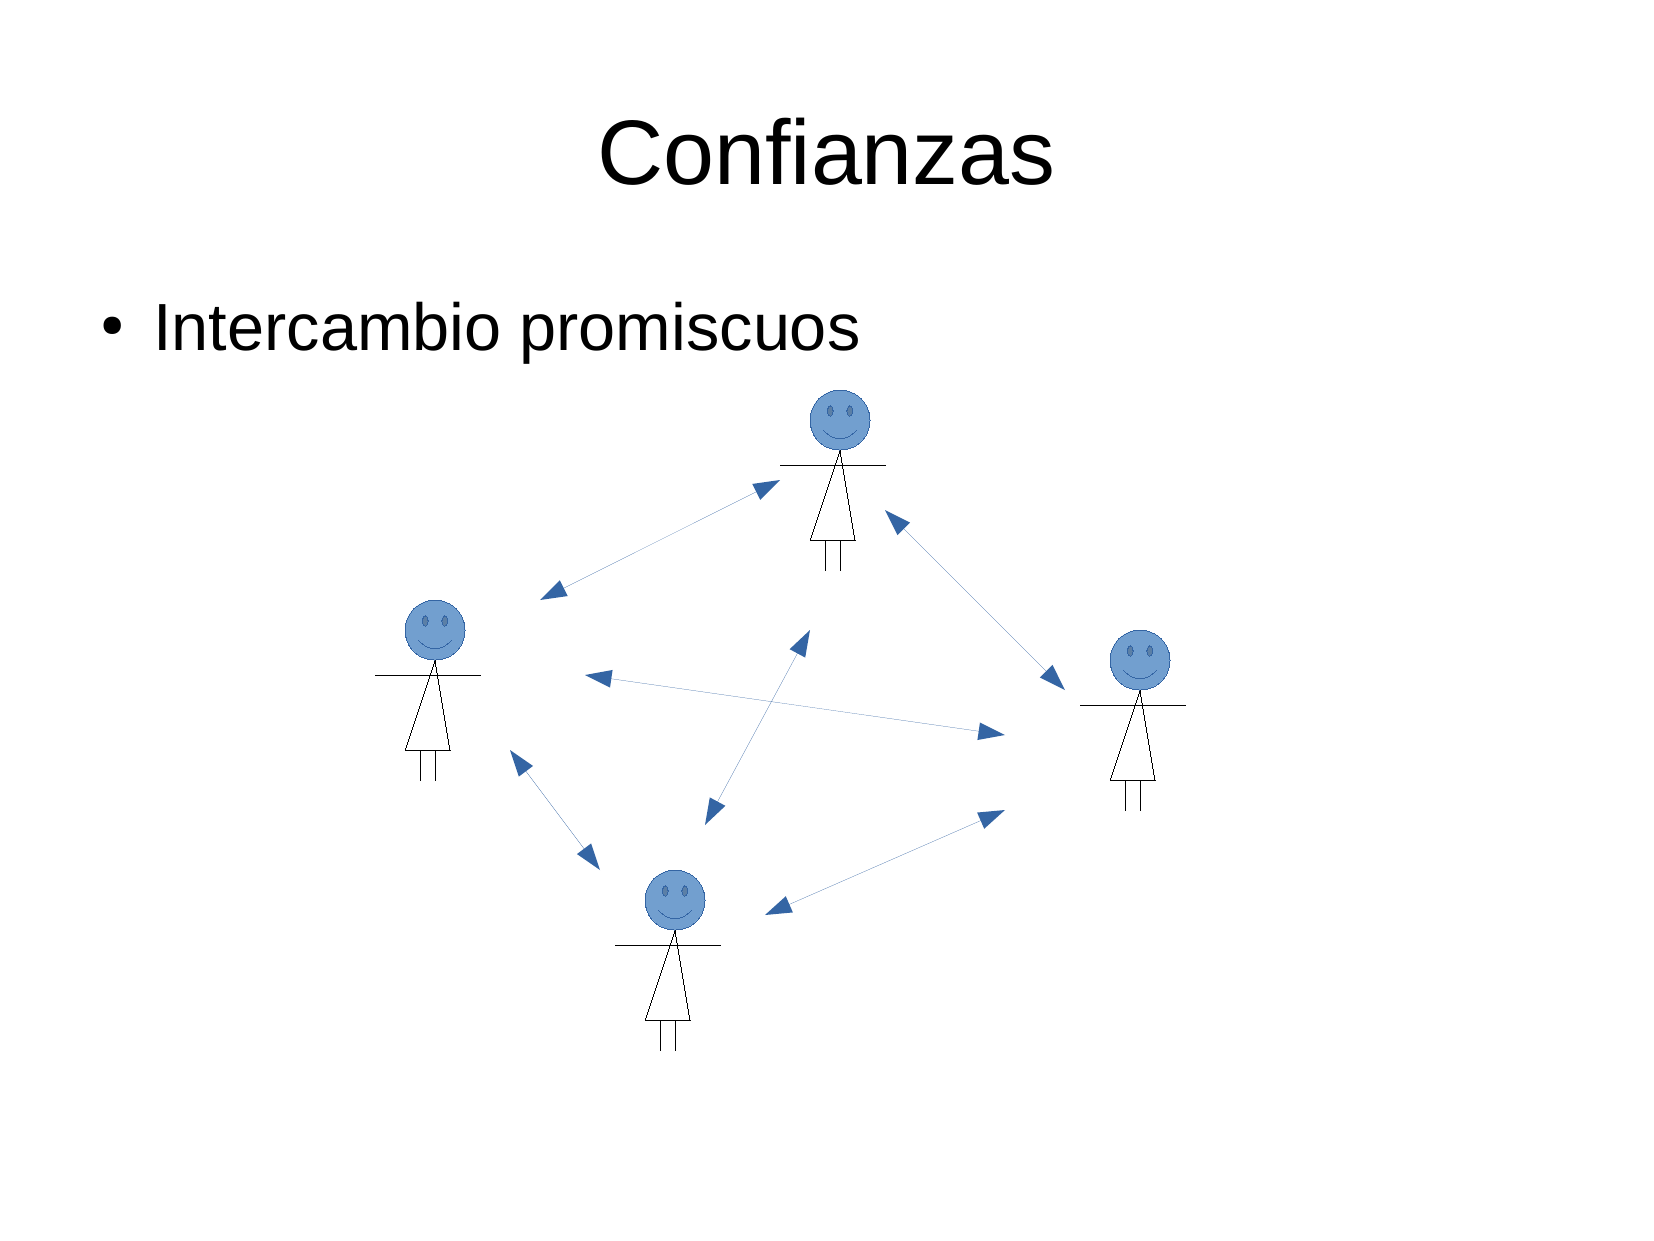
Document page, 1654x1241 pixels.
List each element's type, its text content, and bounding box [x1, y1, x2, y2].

list Intercambio promiscuos [82, 290, 1571, 1010]
text_box [645, 870, 706, 931]
text_box [810, 390, 871, 451]
text_box [405, 600, 466, 661]
title Confianzas [82, 49, 1571, 257]
text_box [1110, 630, 1171, 691]
